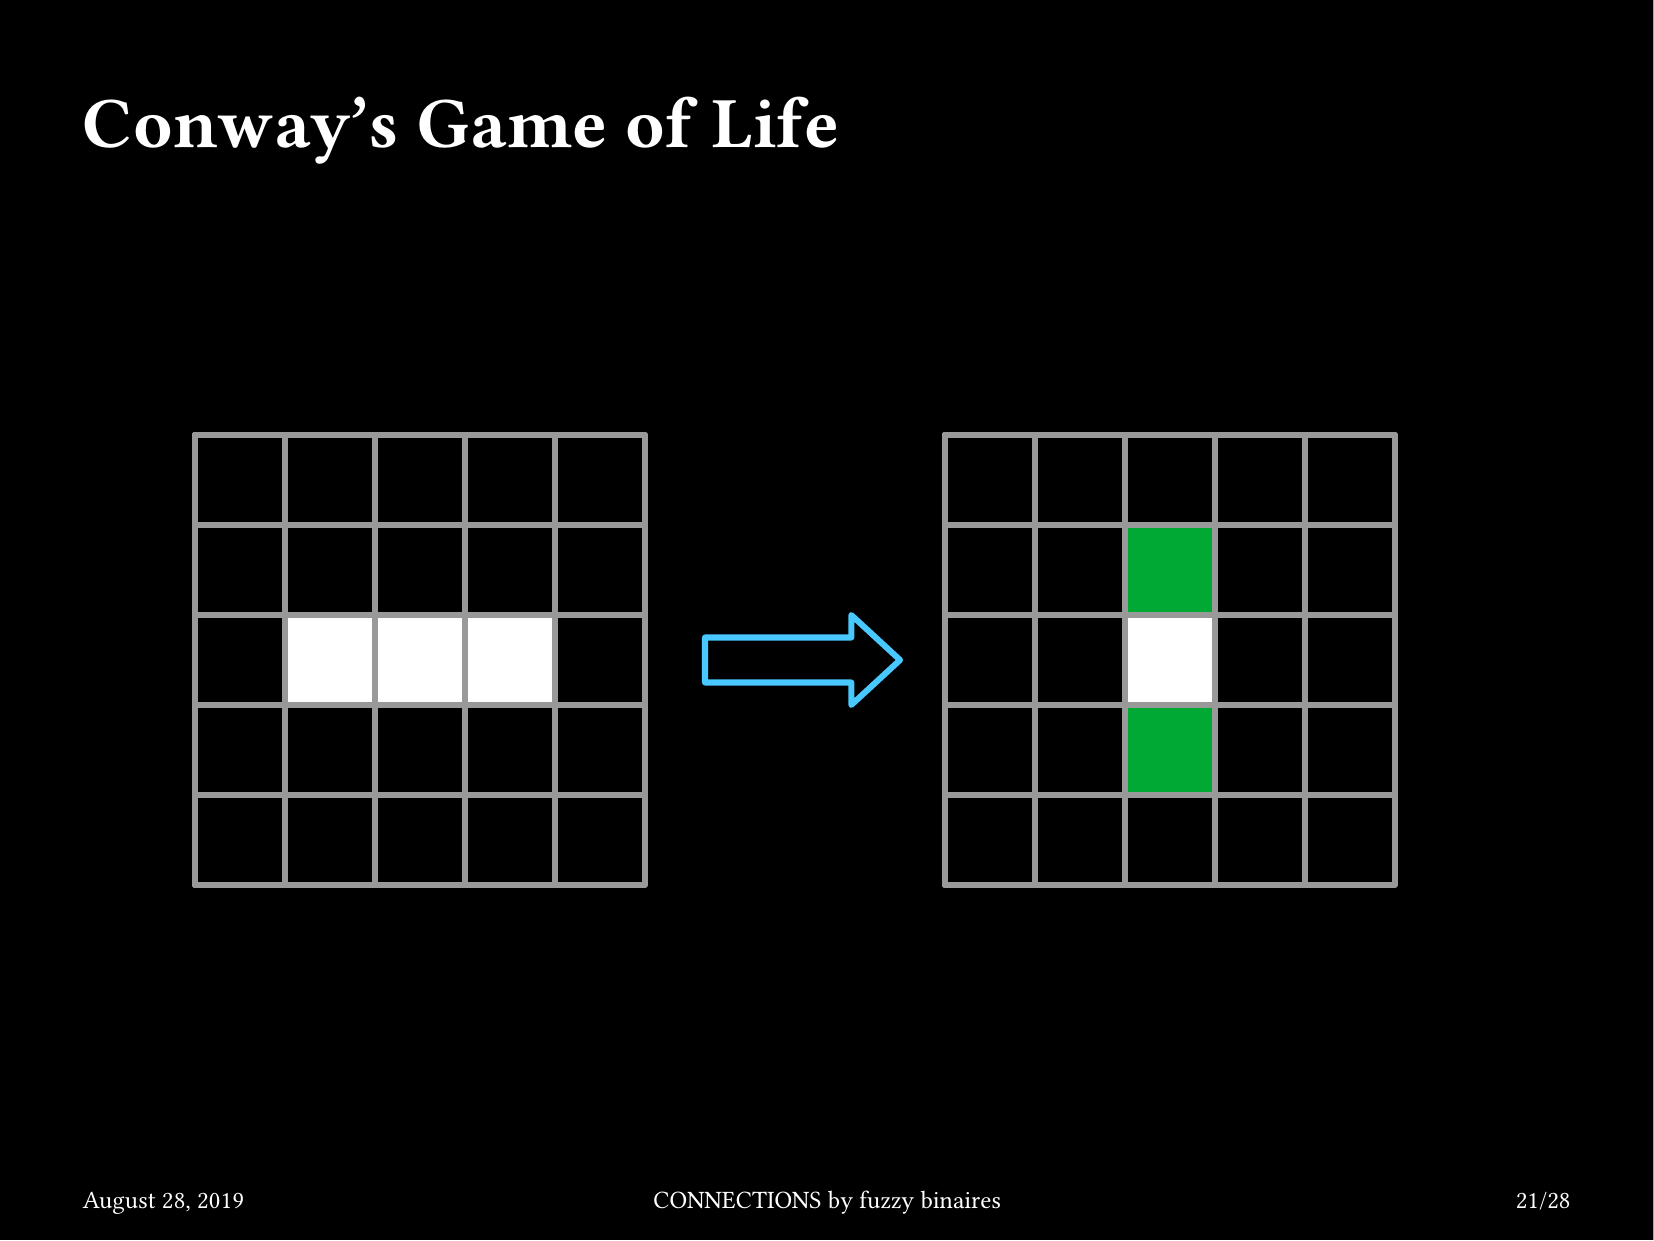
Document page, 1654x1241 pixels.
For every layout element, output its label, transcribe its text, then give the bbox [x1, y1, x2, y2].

title Conway’s Game of Life [82, 49, 1571, 200]
text_box [945, 435, 1396, 886]
text_box [705, 615, 901, 706]
text_box [195, 435, 646, 886]
